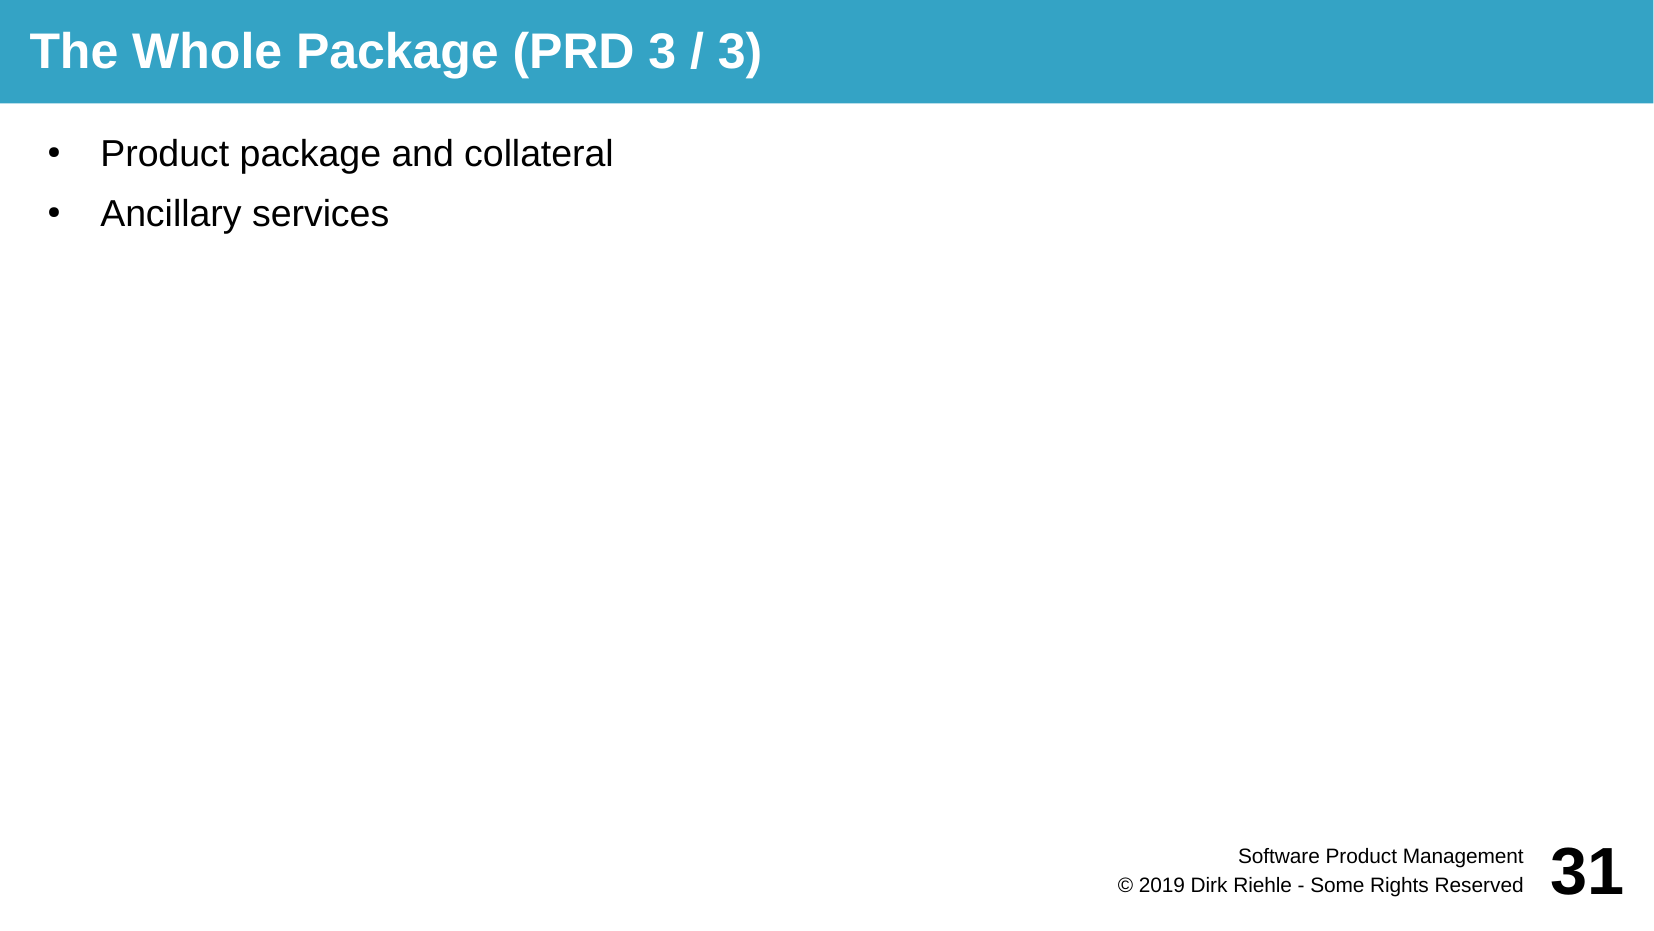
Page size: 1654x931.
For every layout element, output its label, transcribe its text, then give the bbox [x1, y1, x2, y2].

list Product package and collateral Ancillary services [29, 132, 1625, 813]
title The Whole Package (PRD 3 / 3) [0, 0, 1654, 104]
